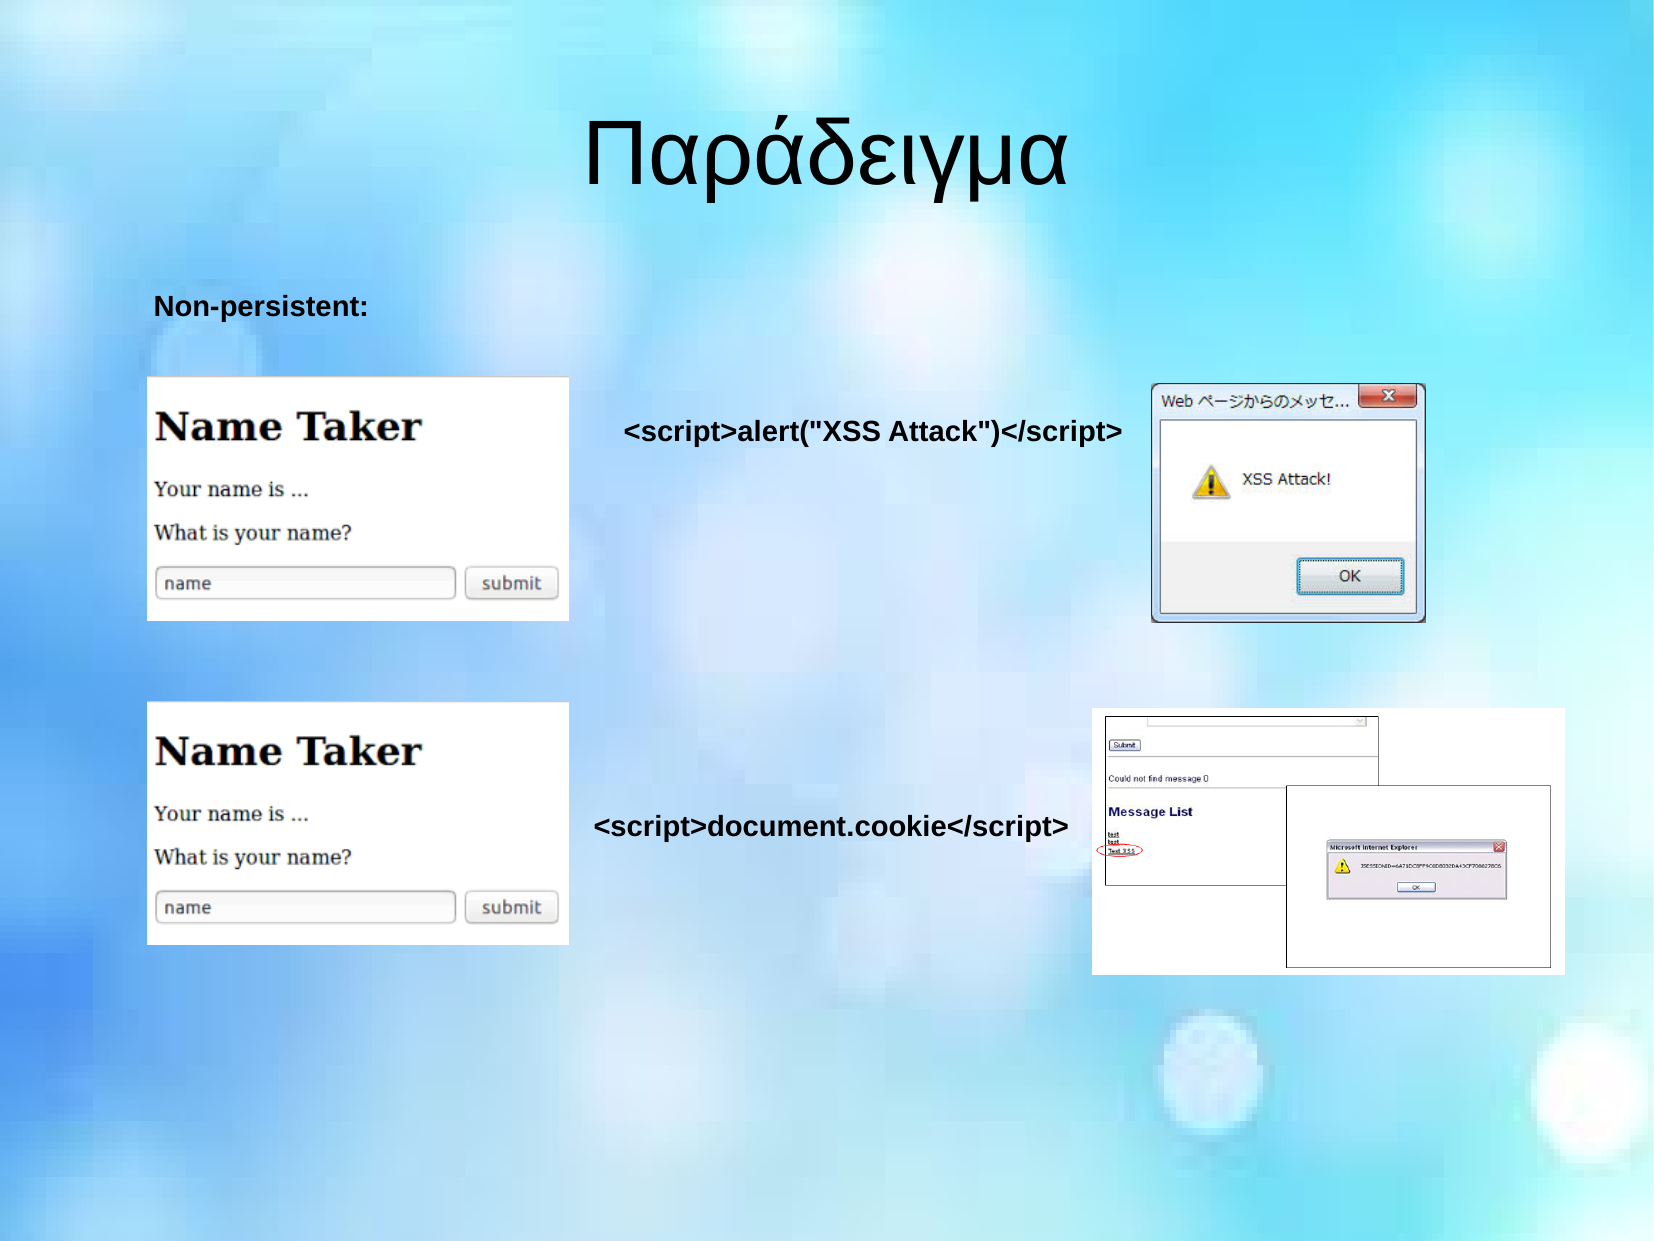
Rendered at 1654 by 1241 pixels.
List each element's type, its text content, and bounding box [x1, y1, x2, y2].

list Non-persistent: <script>alert("XSS Attack")</script> [82, 290, 1571, 1010]
picture [0, 0, 1654, 1241]
title Παράδειγμα [82, 49, 1571, 257]
